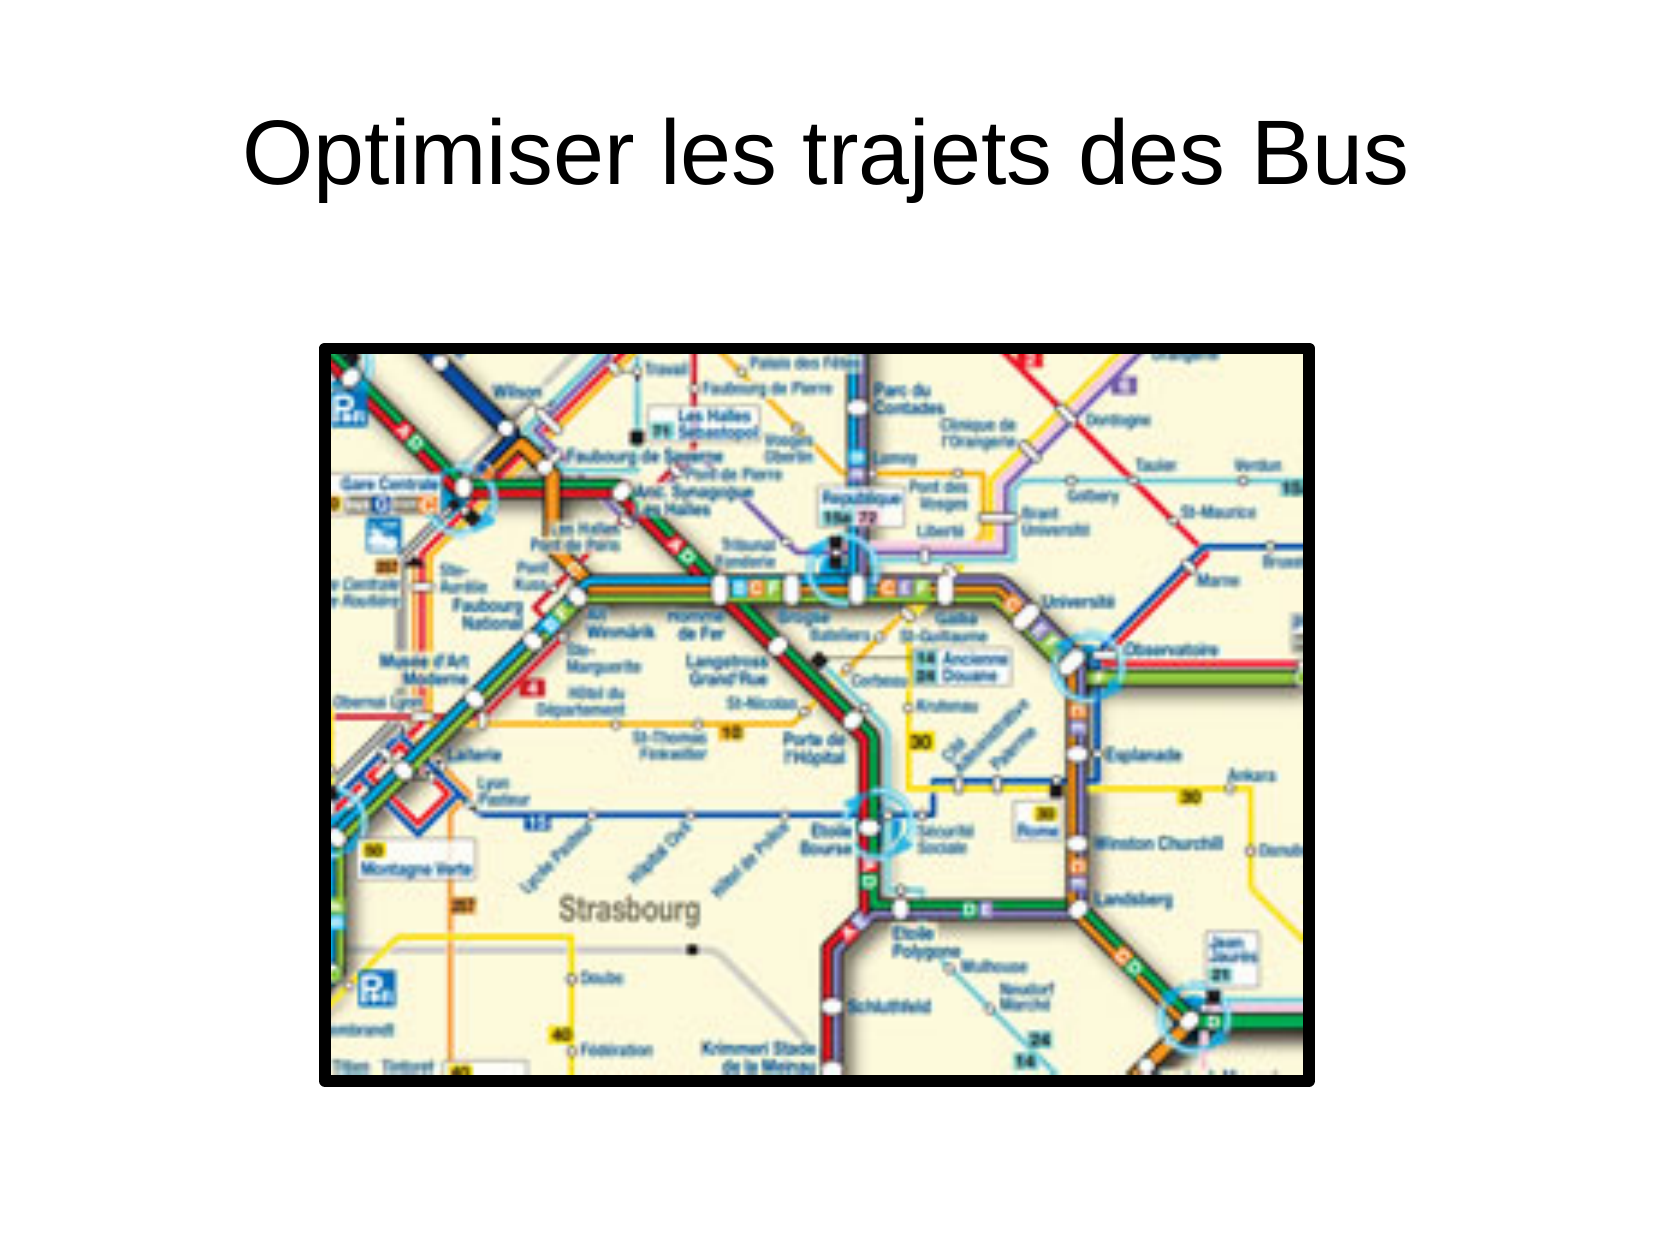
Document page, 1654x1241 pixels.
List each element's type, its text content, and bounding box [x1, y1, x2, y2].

title Optimiser les trajets des Bus [82, 49, 1571, 257]
picture [330, 354, 1304, 1075]
